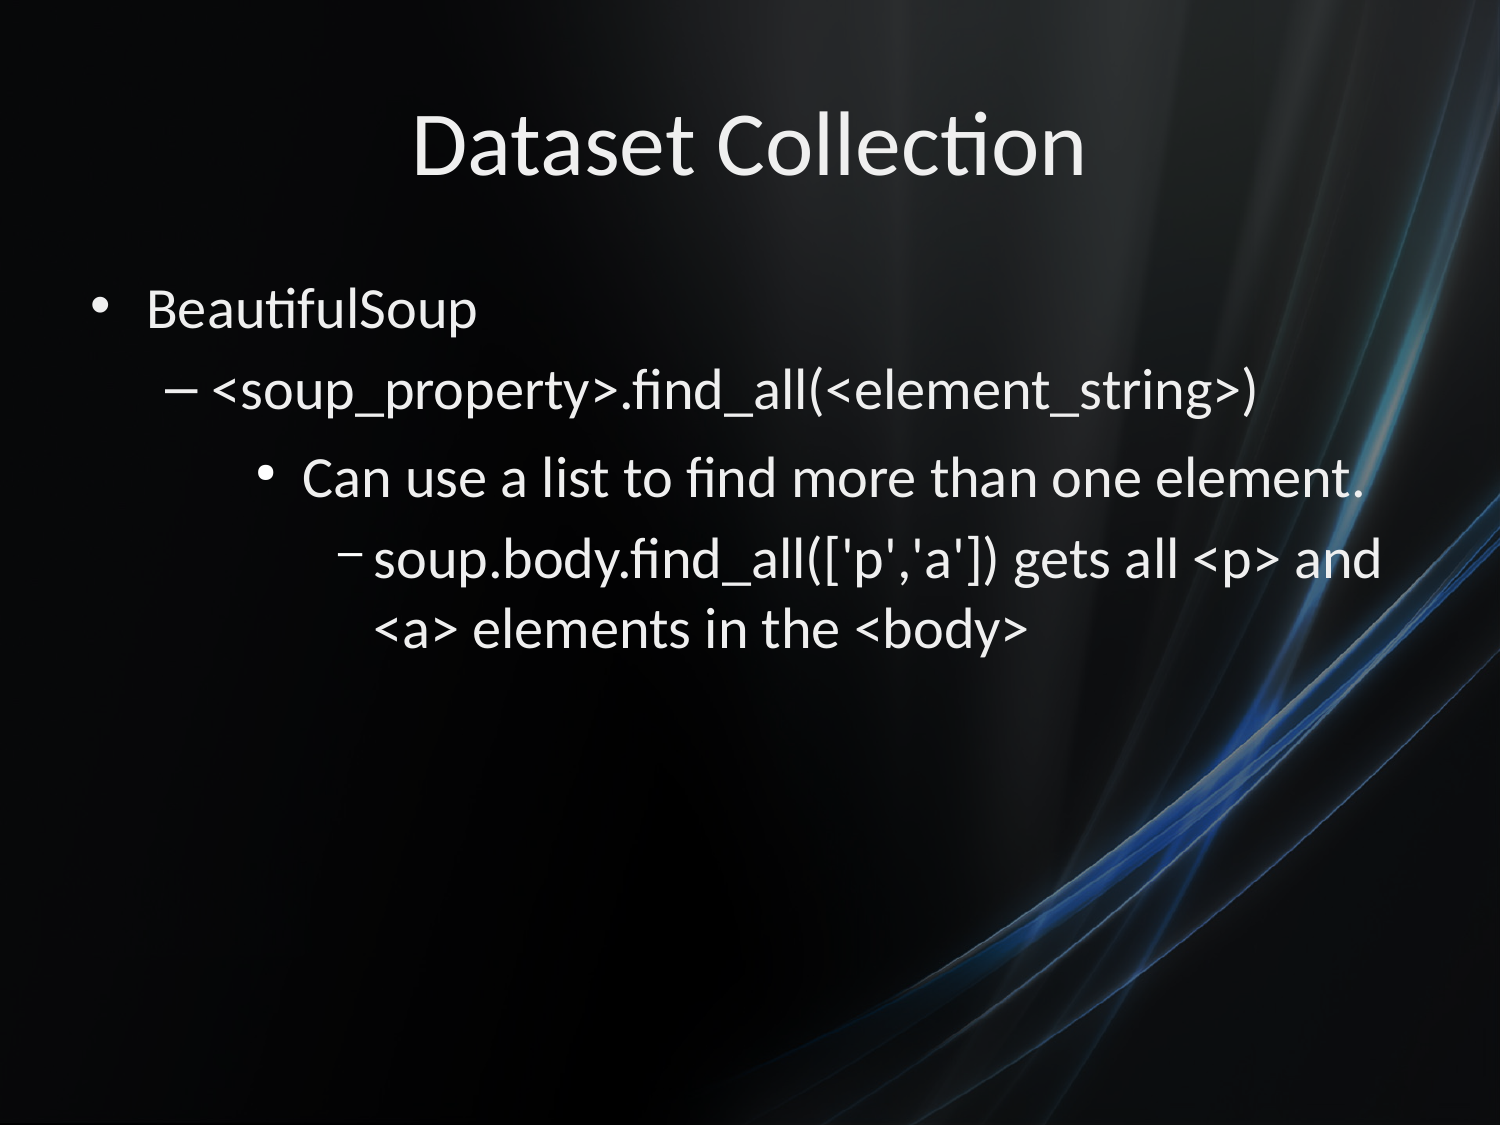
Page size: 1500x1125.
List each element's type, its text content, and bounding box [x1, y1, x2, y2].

picture [0, 0, 1500, 1125]
title Dataset Collection [75, 45, 1425, 233]
list BeautifulSoup <soup_property>.find_all(<element_string>) Can use a list to find more than one element. soup.body.find_all(['p','a']) gets all <p> and <a> elements in the <body> [75, 262, 1425, 1005]
